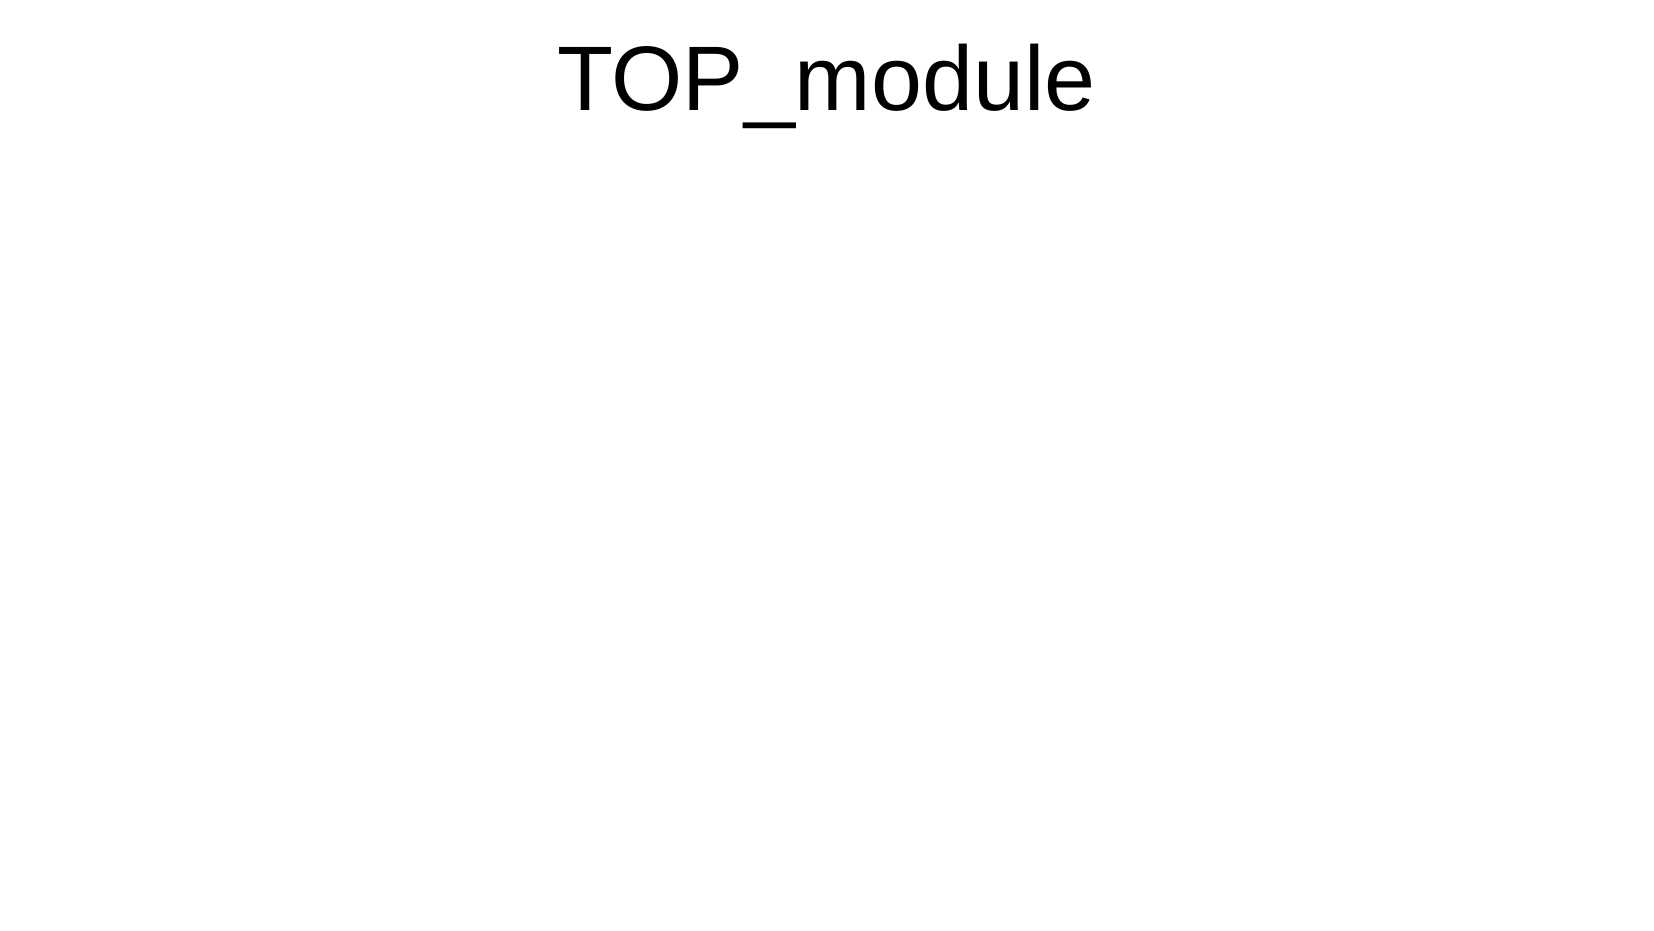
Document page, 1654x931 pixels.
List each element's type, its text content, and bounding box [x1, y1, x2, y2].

title TOP_module [82, 27, 1571, 130]
